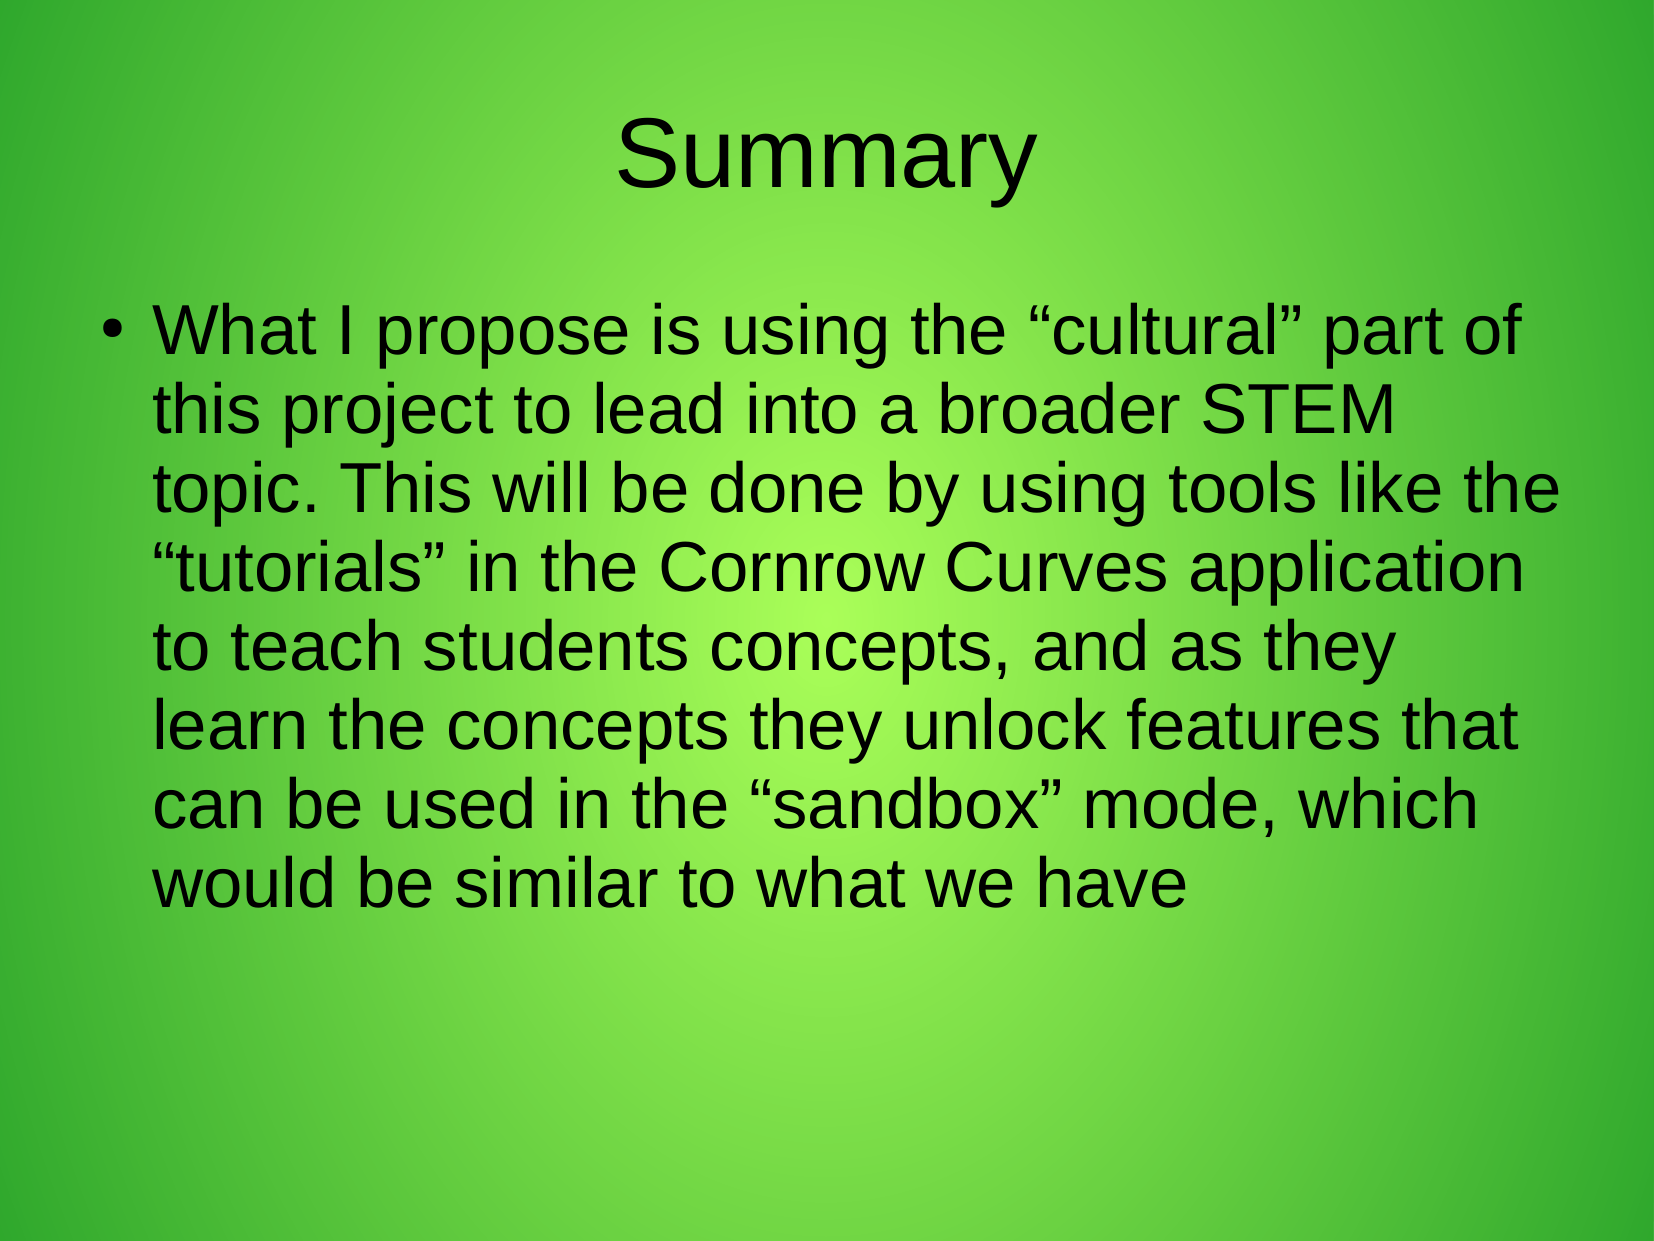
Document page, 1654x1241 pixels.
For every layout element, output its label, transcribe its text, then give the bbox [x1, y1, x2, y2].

title Summary [82, 49, 1571, 257]
list What I propose is using the “cultural” part of this project to lead into a broader STEM topic. This will be done by using tools like the “tutorials” in the Cornrow Curves application to teach students concepts, and as they learn the concepts they unlock features that can be used in the “sandbox” mode, which would be similar to what we have [82, 290, 1571, 1010]
